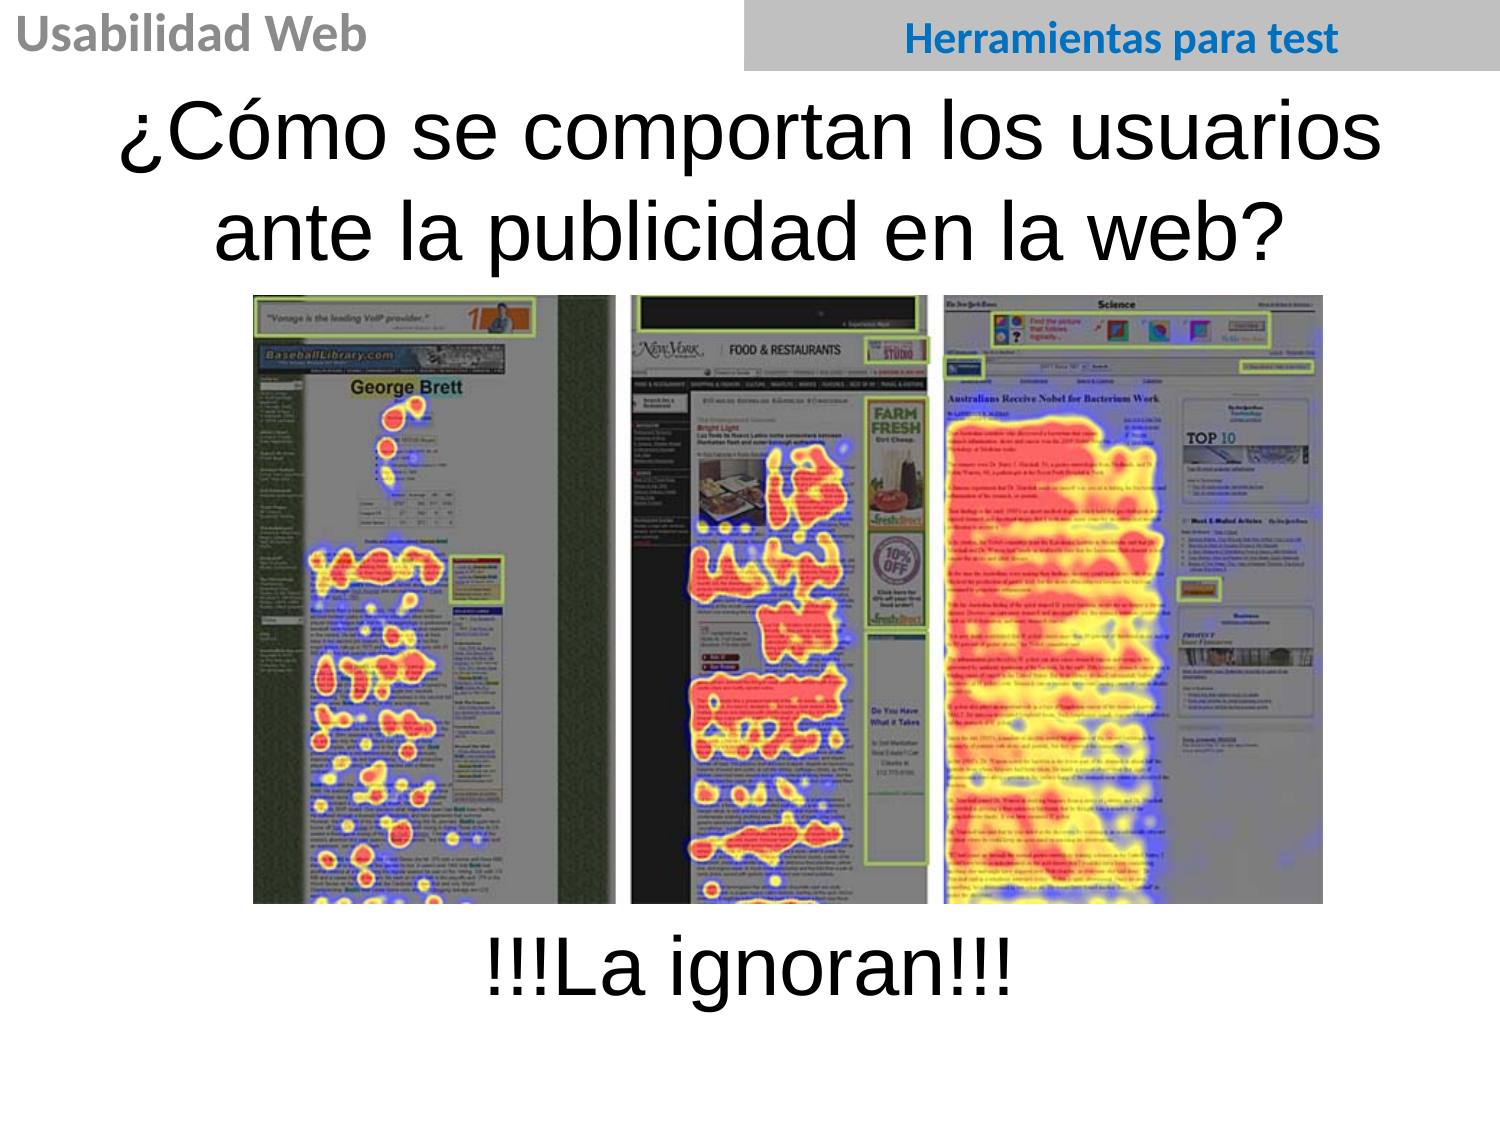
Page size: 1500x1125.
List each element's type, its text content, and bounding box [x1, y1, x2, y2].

title Herramientas para test [744, 0, 1500, 71]
text_box ¿Cómo se comportan los usuarios ante la publicidad en la web? [75, 69, 1425, 257]
text_box !!!La ignoran!!! [75, 904, 1425, 1024]
picture [253, 295, 1323, 904]
title Usabilidad Web [0, 0, 745, 60]
